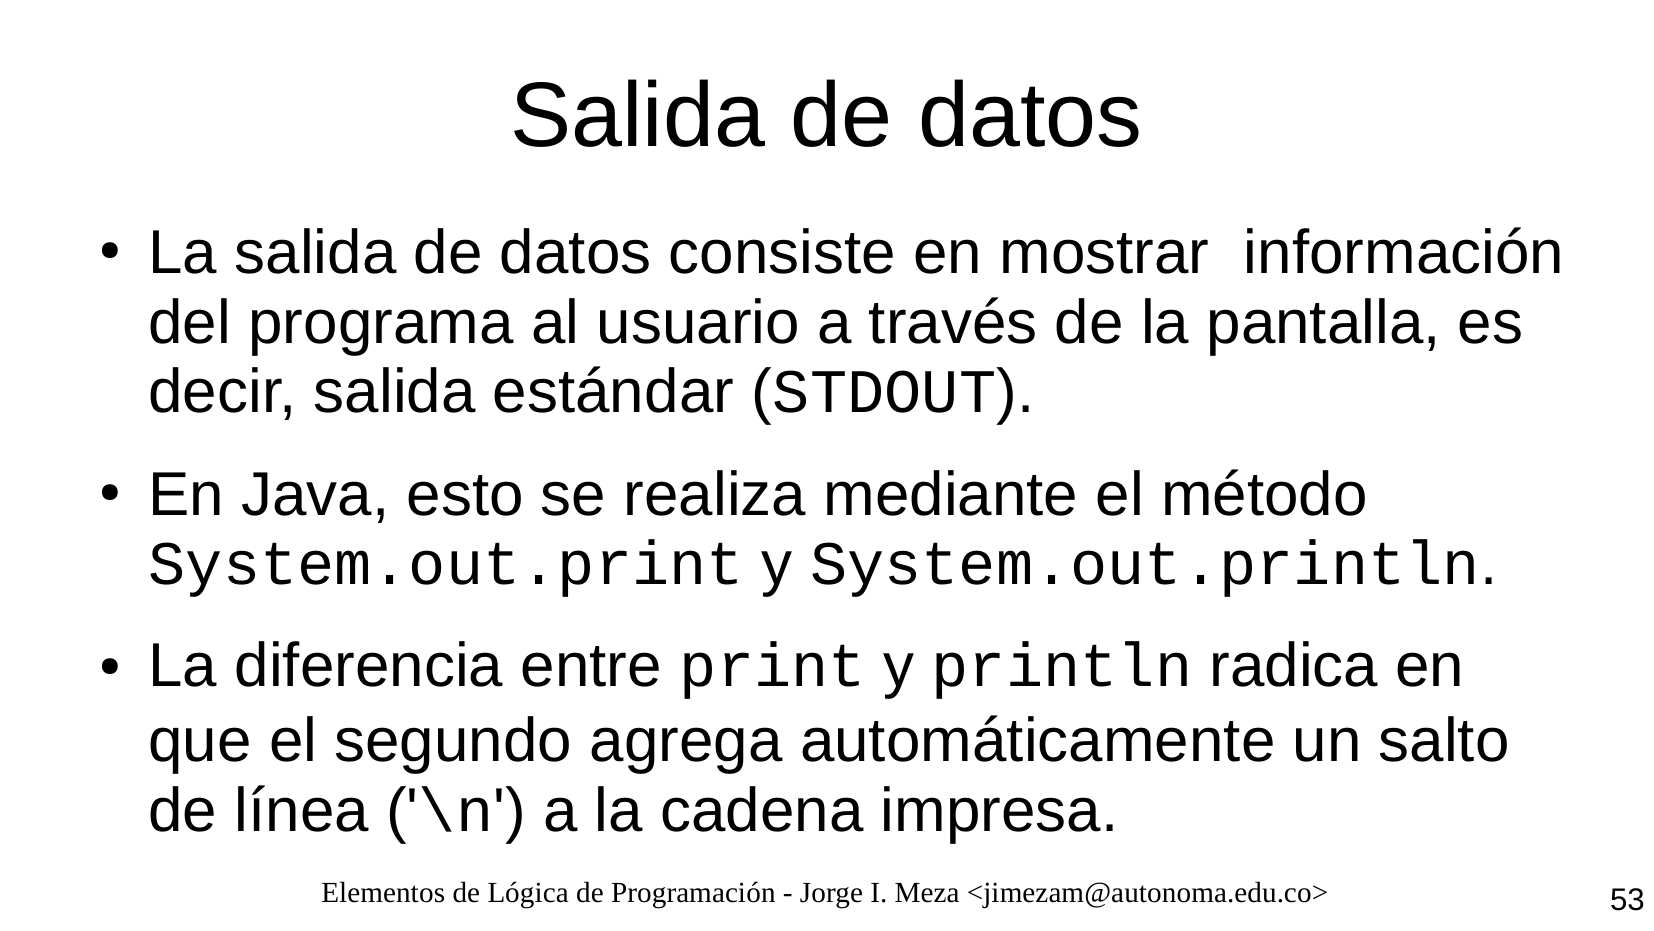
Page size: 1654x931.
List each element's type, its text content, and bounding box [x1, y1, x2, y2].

list La salida de datos consiste en mostrar información del programa al usuario a través de la pantalla, es decir, salida estándar (STDOUT). En Java, esto se realiza mediante el método System.out.print y System.out.println. La diferencia entre print y println radica en que el segundo agrega automáticamente un salto de línea ('\n') a la cadena impresa. [82, 217, 1571, 863]
title Salida de datos [82, 37, 1571, 193]
